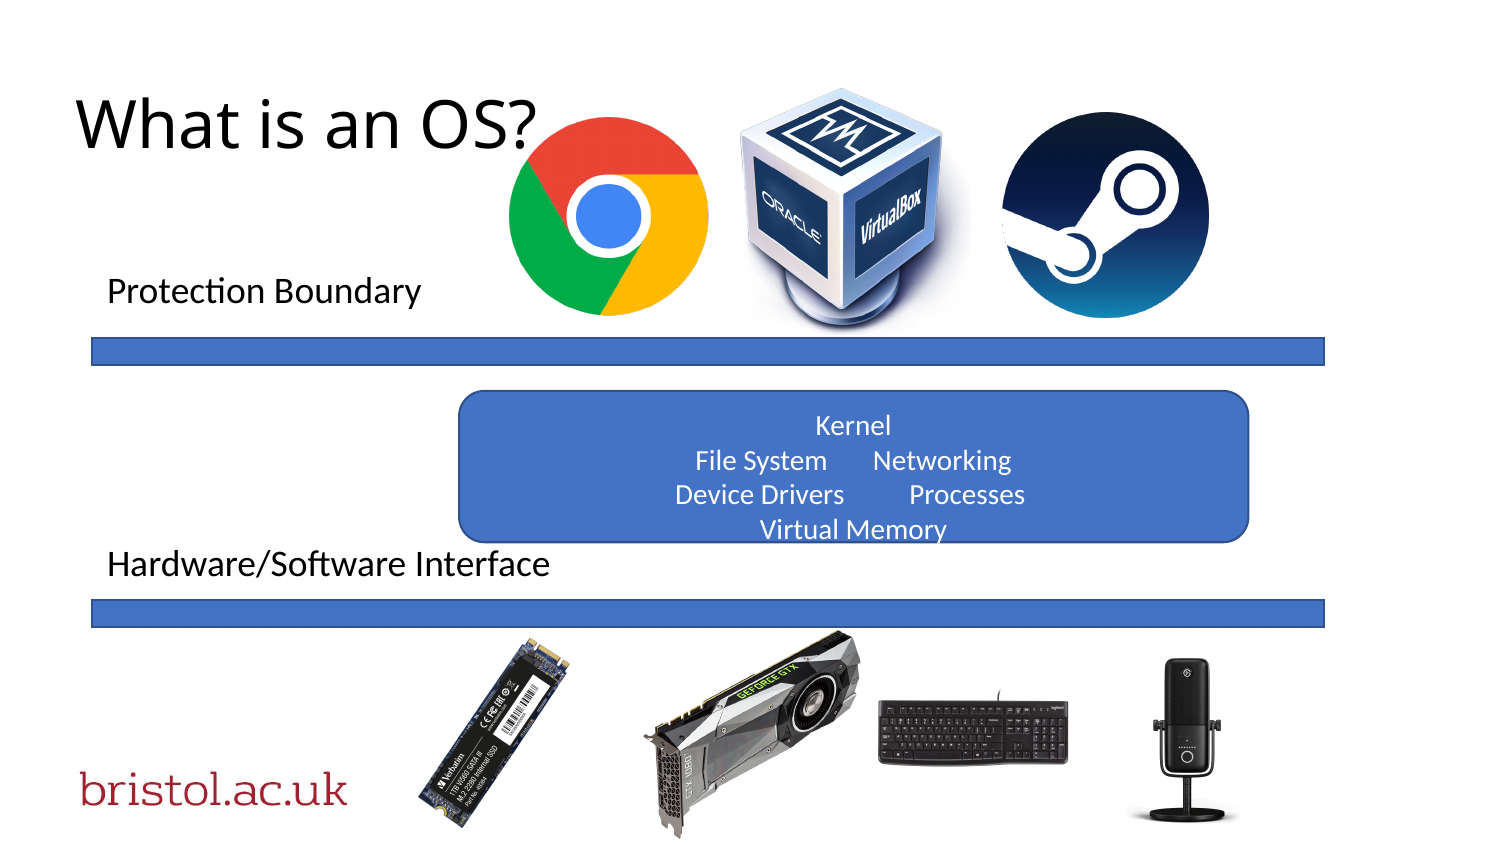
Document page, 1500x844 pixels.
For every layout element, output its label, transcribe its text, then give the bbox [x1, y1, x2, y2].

title What is an OS? [60, 44, 1440, 209]
text_box [92, 338, 1324, 365]
text_box Protection Boundary [92, 258, 441, 320]
picture [878, 650, 1350, 833]
text_box Kernel File System Networking Device Drivers Processes Virtual Memory [459, 390, 1249, 543]
picture [636, 620, 864, 844]
text_box Hardware/Software Interface [92, 531, 572, 593]
text_box [92, 600, 1324, 627]
picture [486, 85, 1209, 347]
picture [417, 635, 578, 833]
